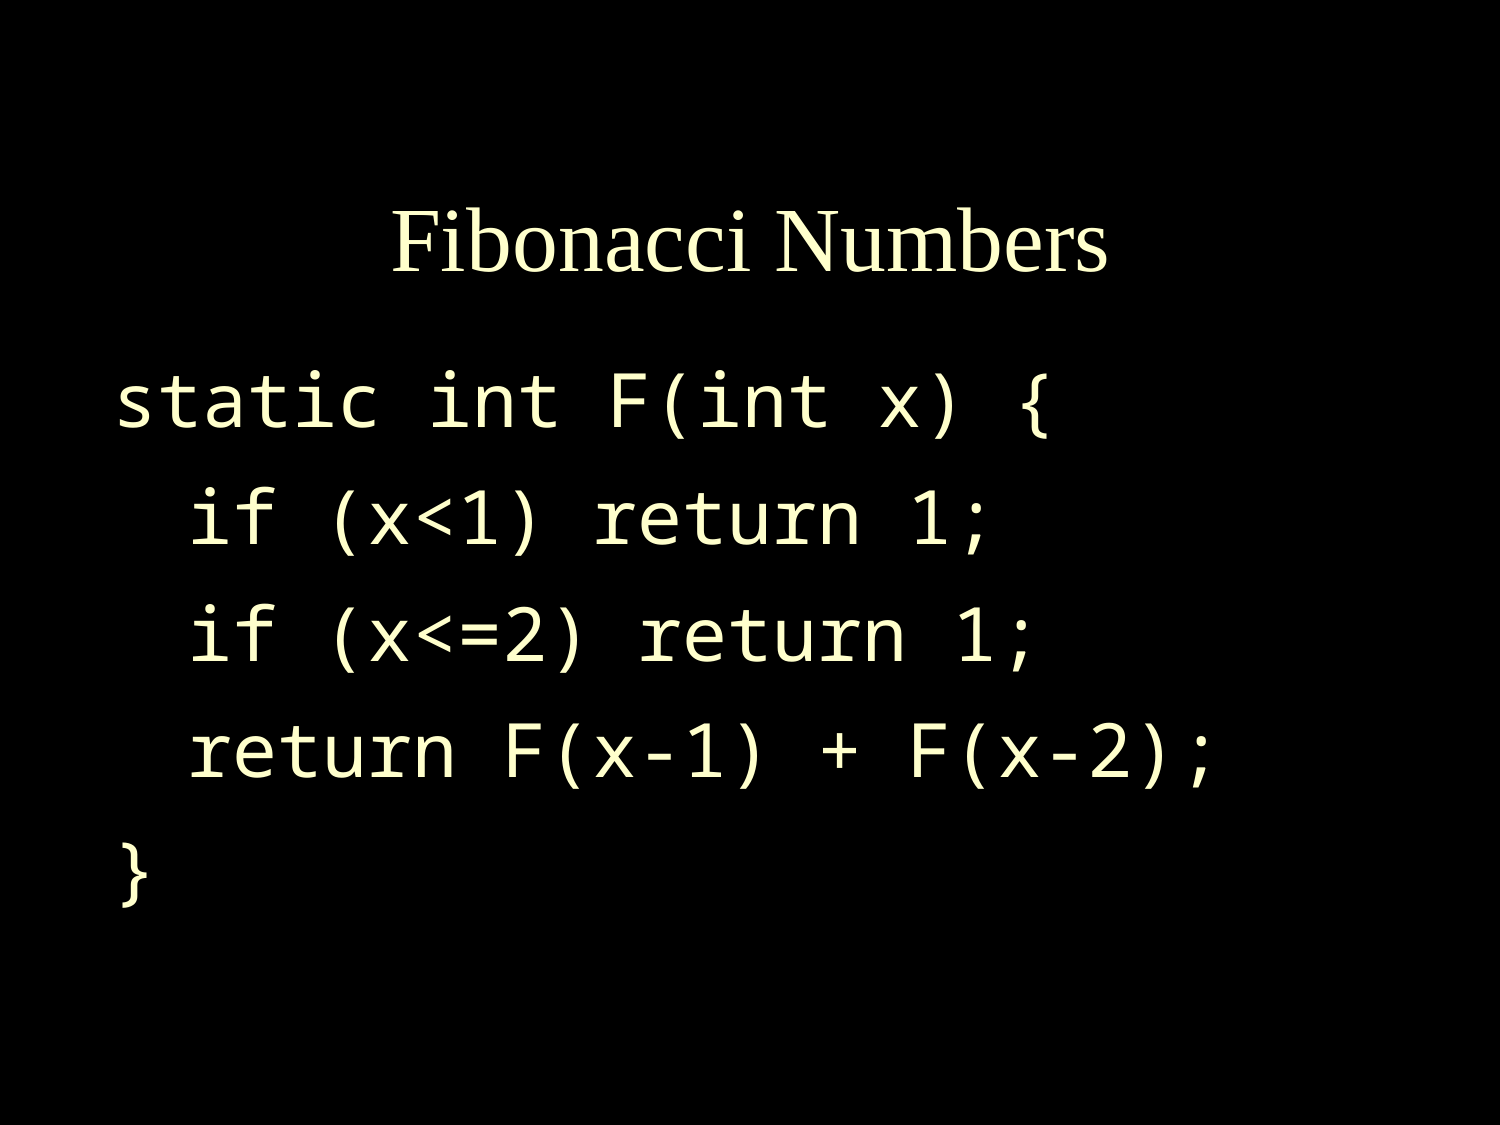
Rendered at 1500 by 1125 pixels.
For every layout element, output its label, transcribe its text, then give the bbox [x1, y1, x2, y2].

list static int F(int x) { if (x<1) return 1; if (x<=2) return 1; return F(x-1) + F(x-2); } [112, 347, 1426, 1011]
title Fibonacci Numbers [22, 145, 1480, 336]
